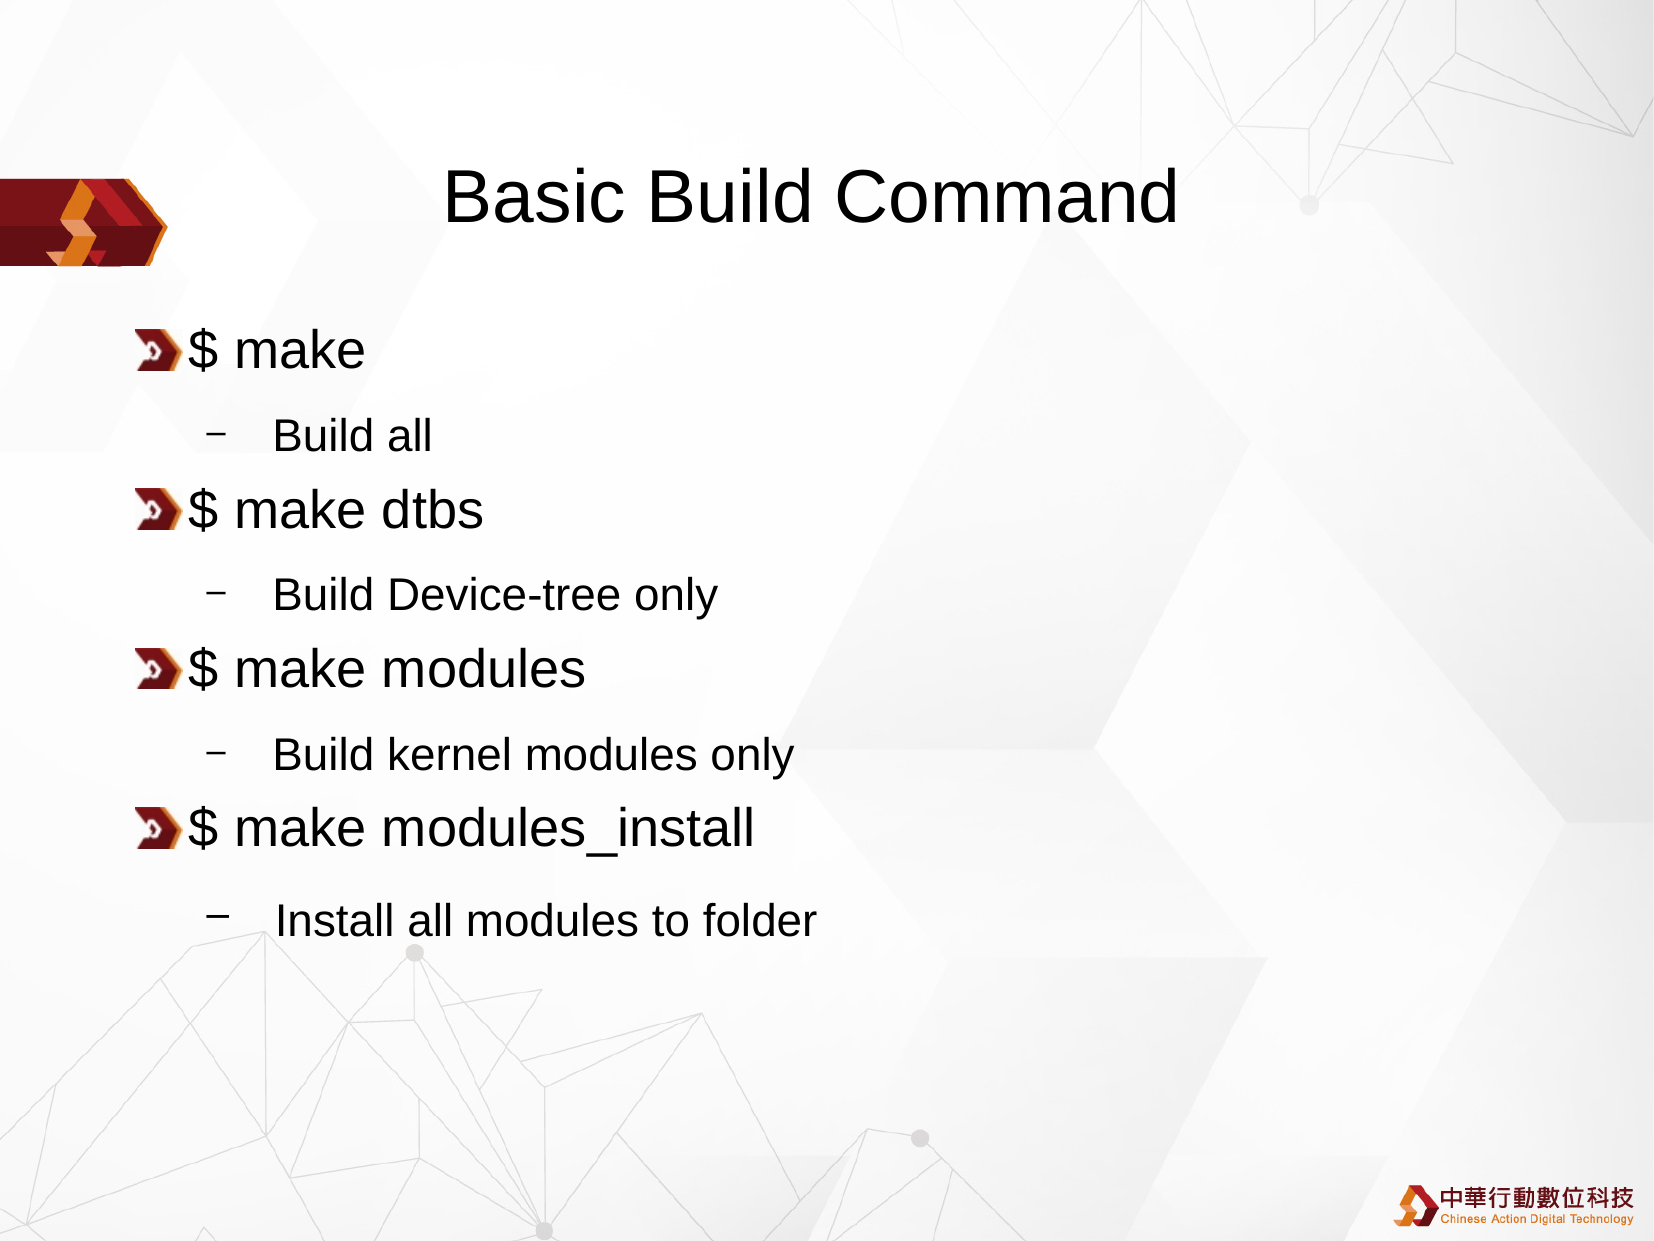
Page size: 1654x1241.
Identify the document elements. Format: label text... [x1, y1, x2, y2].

list $ make Build all $ make dtbs Build Device-tree only $ make modules Build kernel modules only $ make modules_install Install all modules to folder [118, 319, 1571, 1163]
title Basic Build Command [118, 112, 1506, 281]
picture [0, 0, 1654, 1241]
